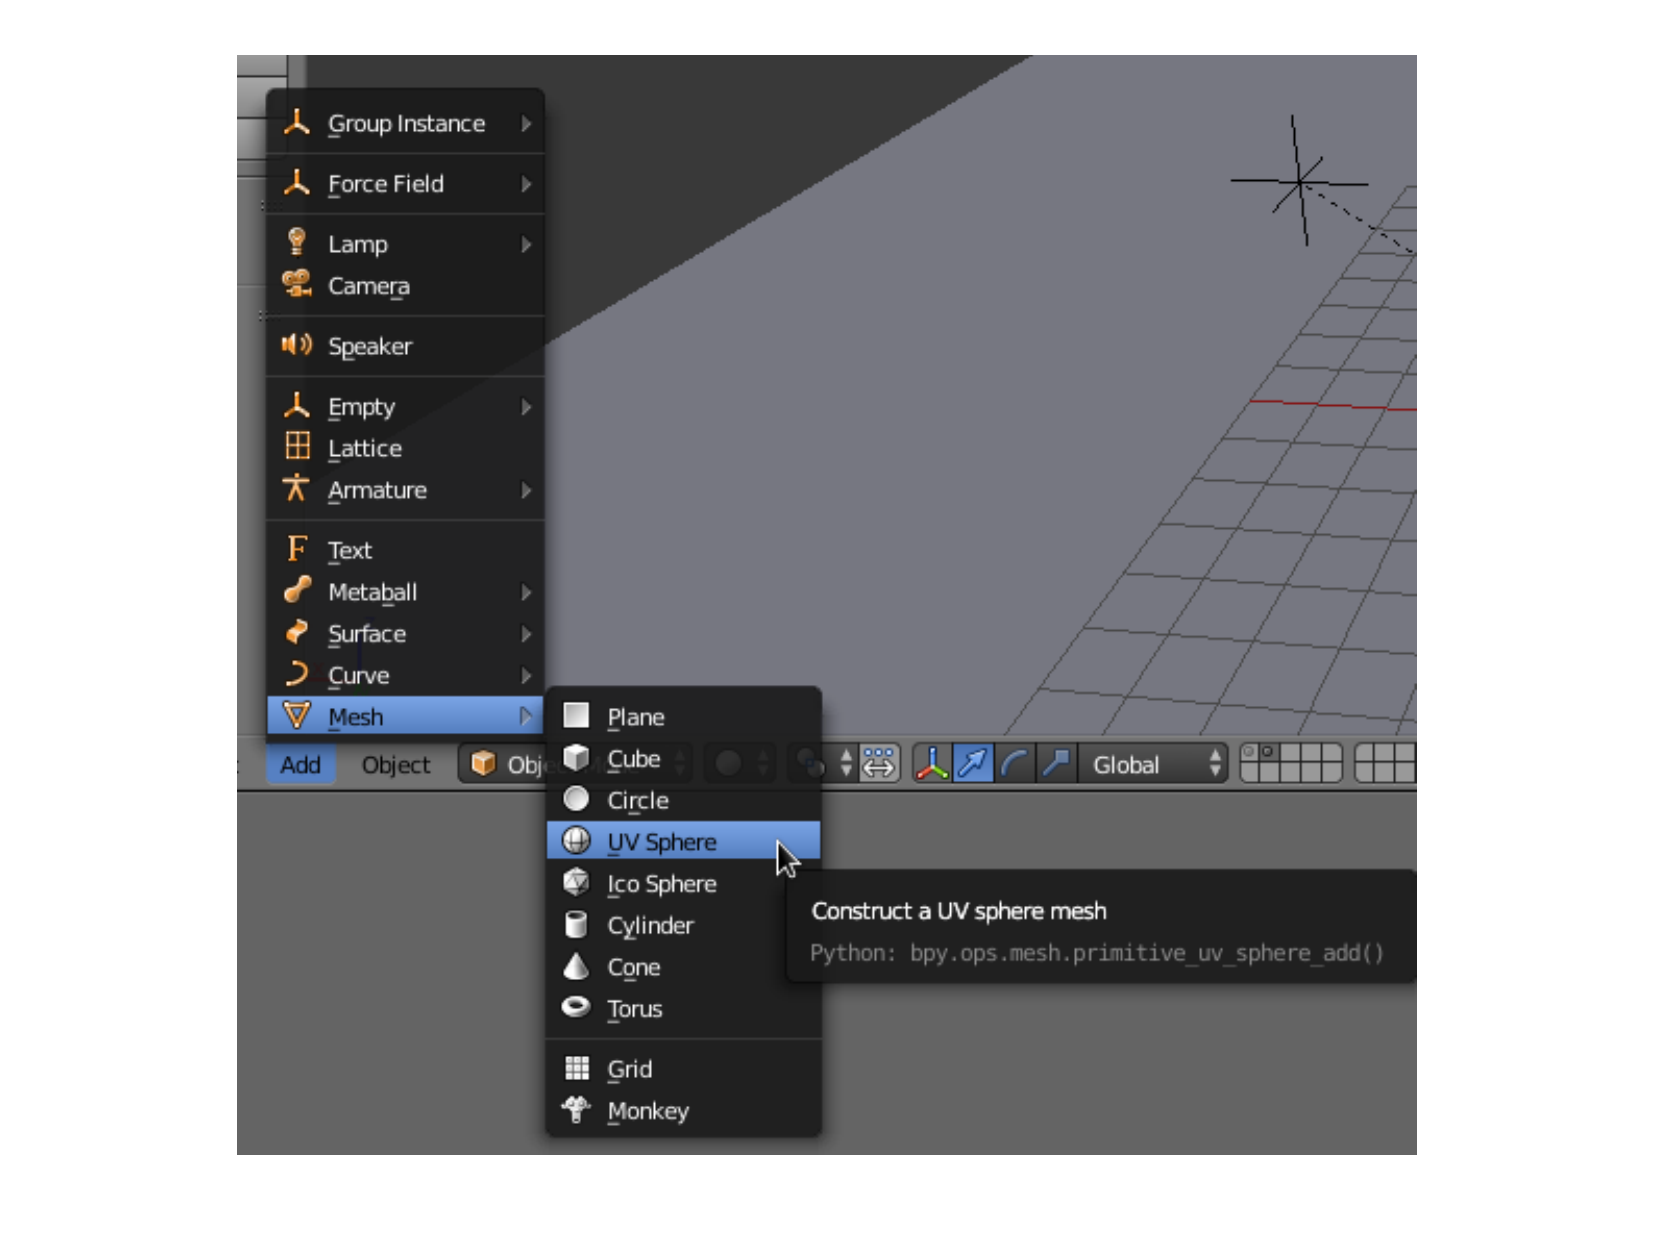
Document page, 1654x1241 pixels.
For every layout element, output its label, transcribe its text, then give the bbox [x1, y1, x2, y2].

picture [237, 55, 1417, 1156]
subtitle <AddSphere> [82, 49, 1571, 1010]
